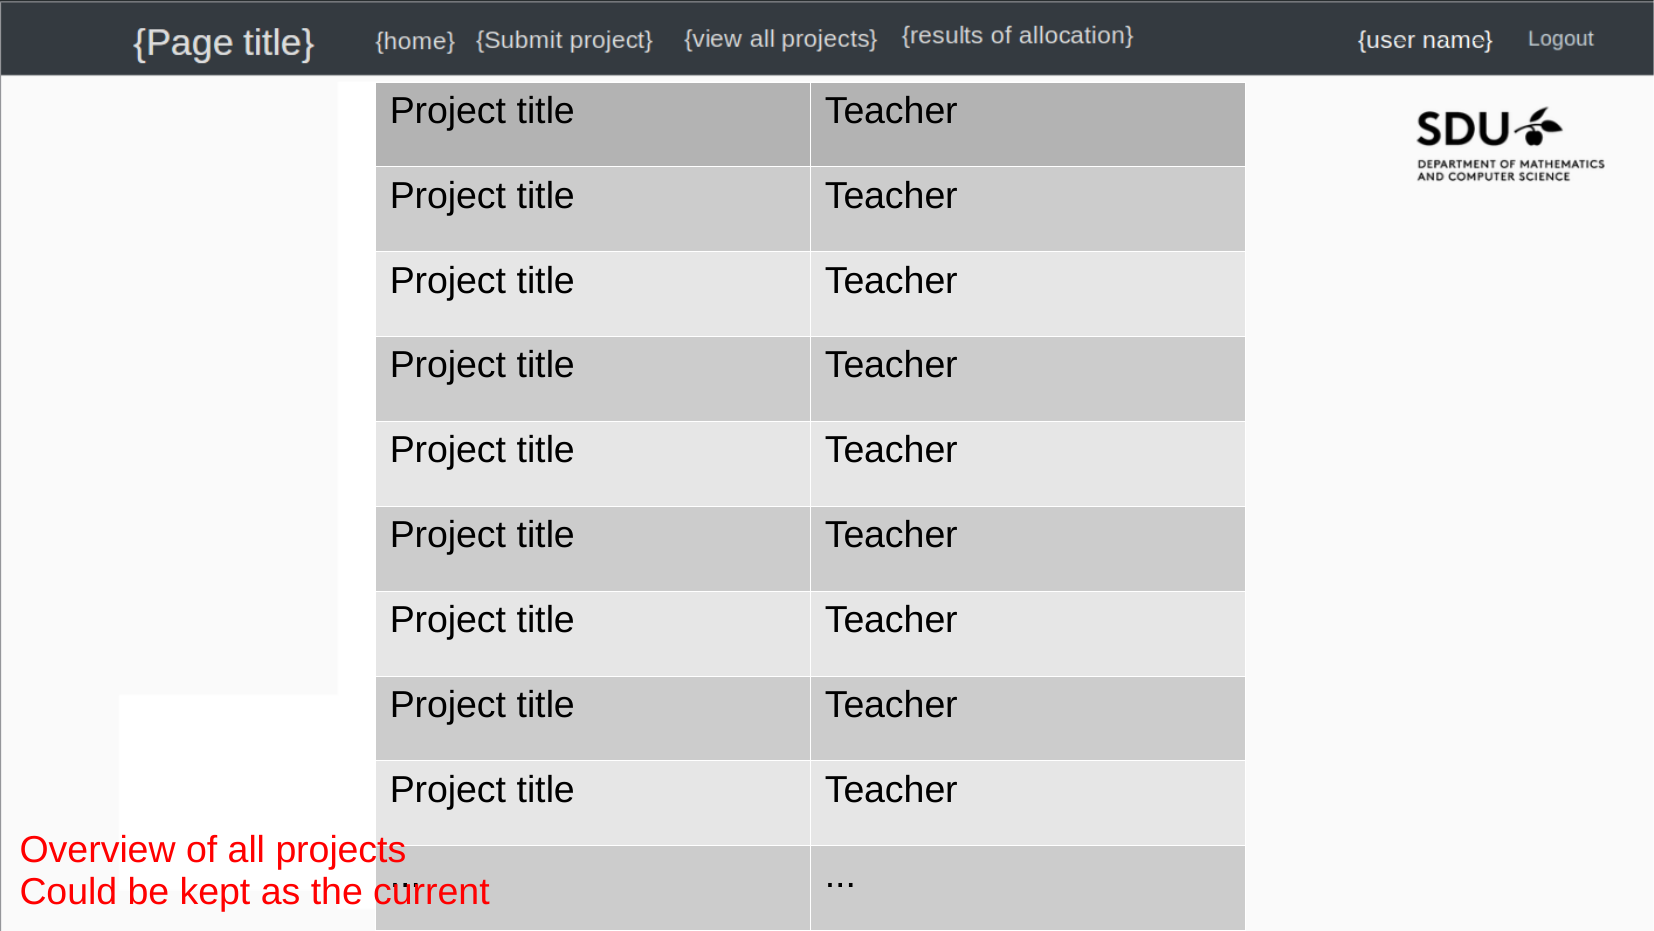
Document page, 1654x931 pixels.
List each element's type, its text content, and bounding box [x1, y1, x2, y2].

table_cell Teacher [811, 761, 1245, 845]
text_box Overview of all projects Could be kept as the current [4, 821, 505, 921]
table_header Teacher [811, 83, 1245, 166]
table_cell Project title [376, 677, 810, 760]
table_cell Teacher [811, 337, 1245, 421]
table_cell Project title [376, 761, 810, 845]
table_cell Project title [376, 252, 810, 336]
picture [0, 0, 1654, 931]
table_cell Project title [376, 507, 810, 591]
table_cell Project title [376, 337, 810, 421]
table_cell Teacher [811, 592, 1245, 676]
table_cell Teacher [811, 422, 1245, 506]
table_header Project title [376, 83, 810, 166]
table_cell Project title [376, 592, 810, 676]
table_cell ... [376, 846, 810, 930]
table_cell Teacher [811, 252, 1245, 336]
table_cell Teacher [811, 507, 1245, 591]
table_cell Teacher [811, 677, 1245, 760]
table_cell Teacher [811, 167, 1245, 251]
table_cell Project title [376, 167, 810, 251]
table_cell ... [811, 846, 1245, 930]
table_cell Project title [376, 422, 810, 506]
